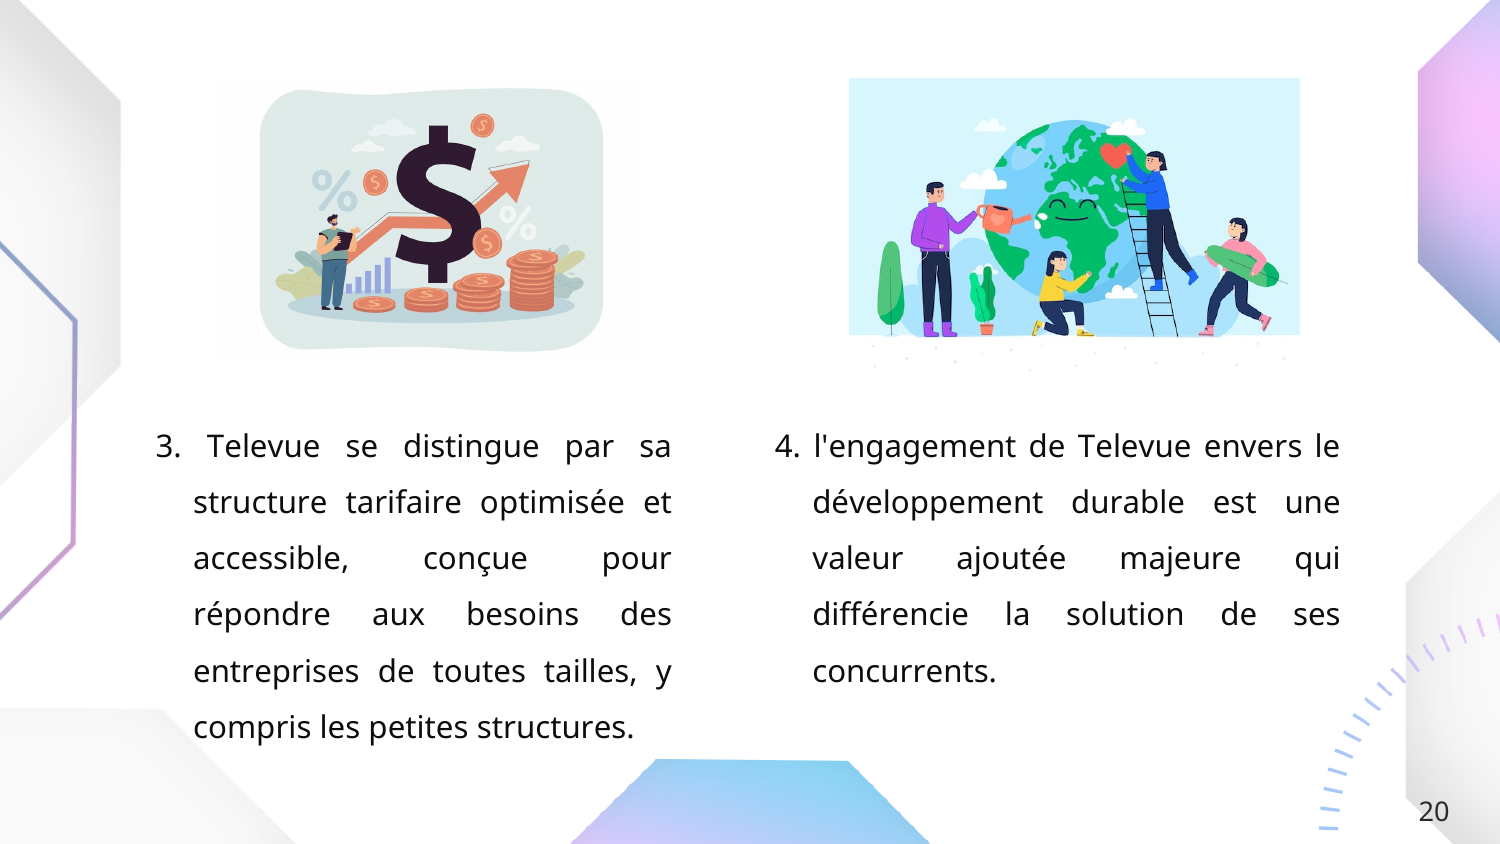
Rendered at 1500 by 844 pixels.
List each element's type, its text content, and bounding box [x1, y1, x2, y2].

picture [215, 78, 643, 363]
slide_number 21 [1403, 779, 1494, 844]
picture [849, 78, 1300, 379]
text_box 4. l'engagement de Televue envers le développement durable est une valeur ajoutée majeure qui différencie la solution de ses concurrents. [722, 392, 1357, 717]
text_box 3. Televue se distingue par sa structure tarifaire optimisée et accessible, conçue pour répondre aux besoins des entreprises de toutes tailles, y compris les petites structures. [103, 392, 698, 699]
